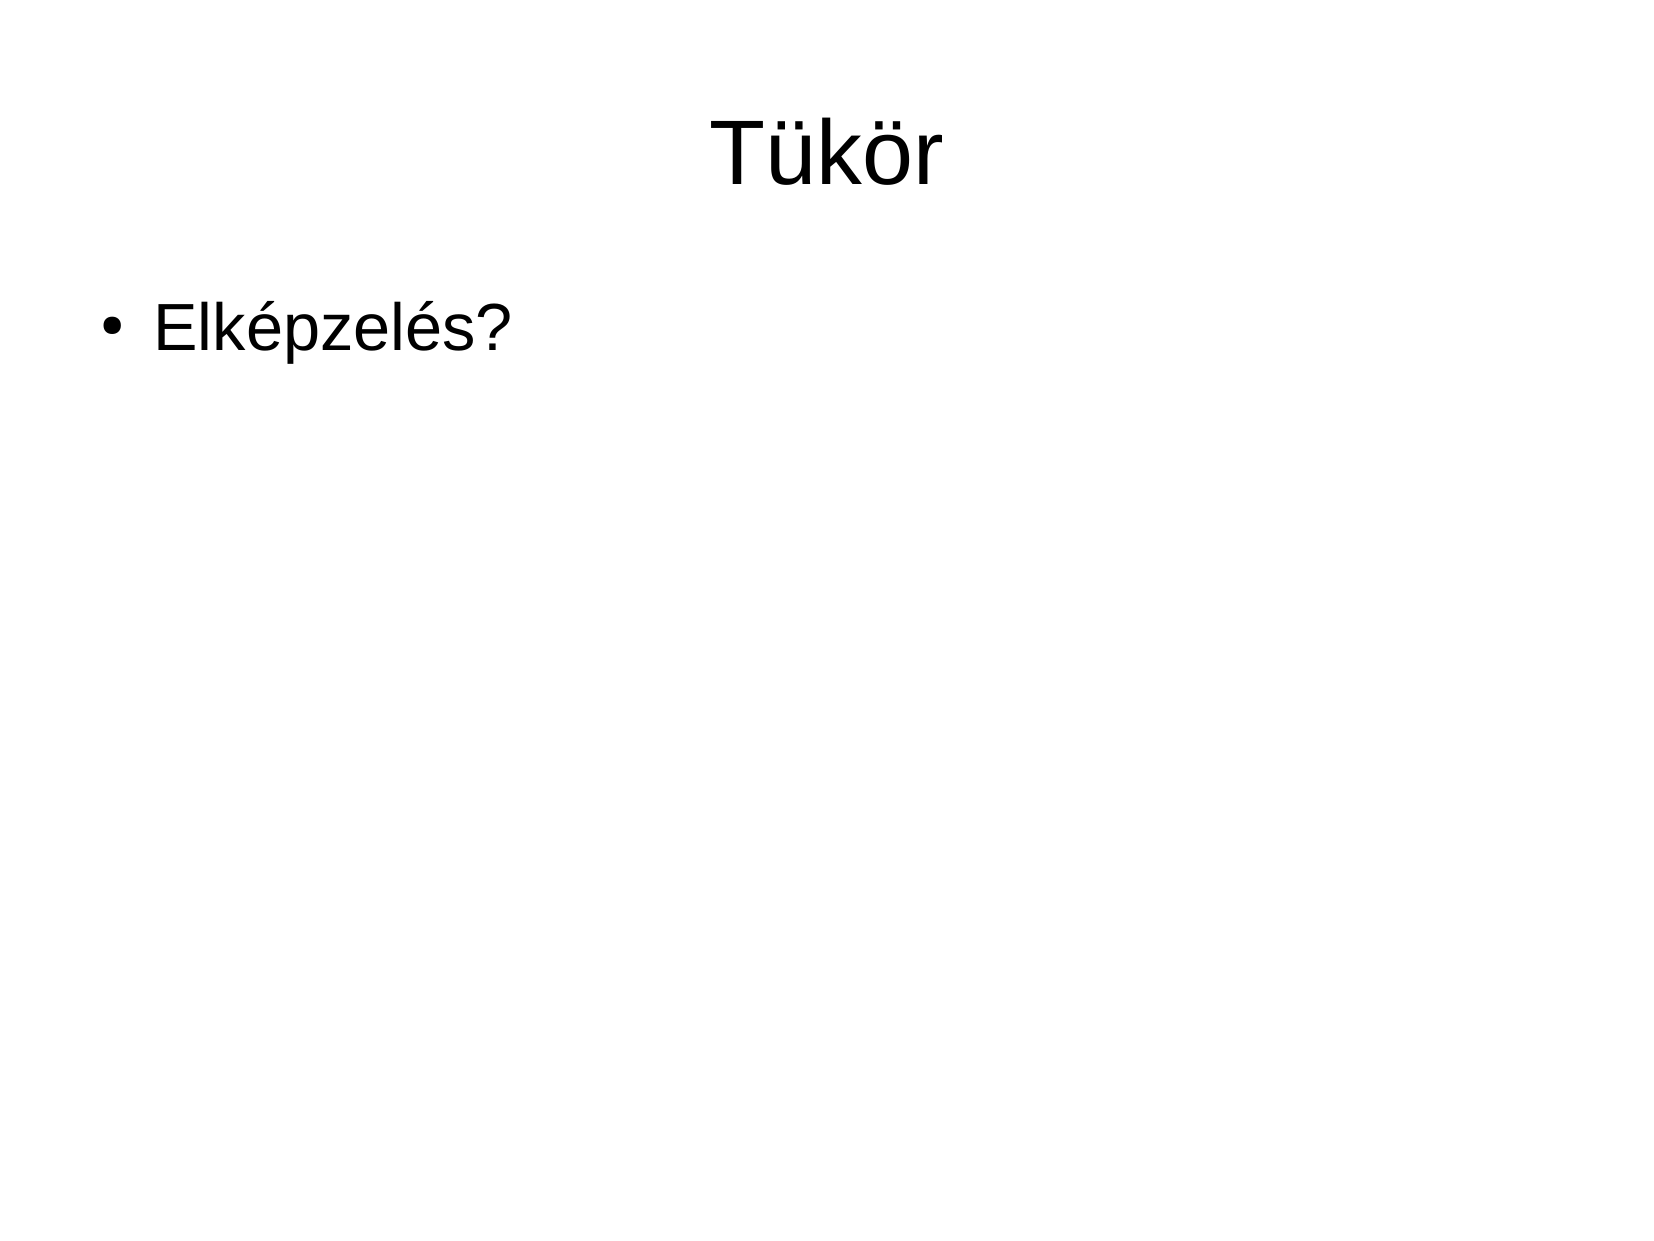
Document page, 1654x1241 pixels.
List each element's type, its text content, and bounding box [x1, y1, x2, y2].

list Elképzelés? [82, 290, 1571, 1010]
title Tükör [82, 49, 1571, 257]
